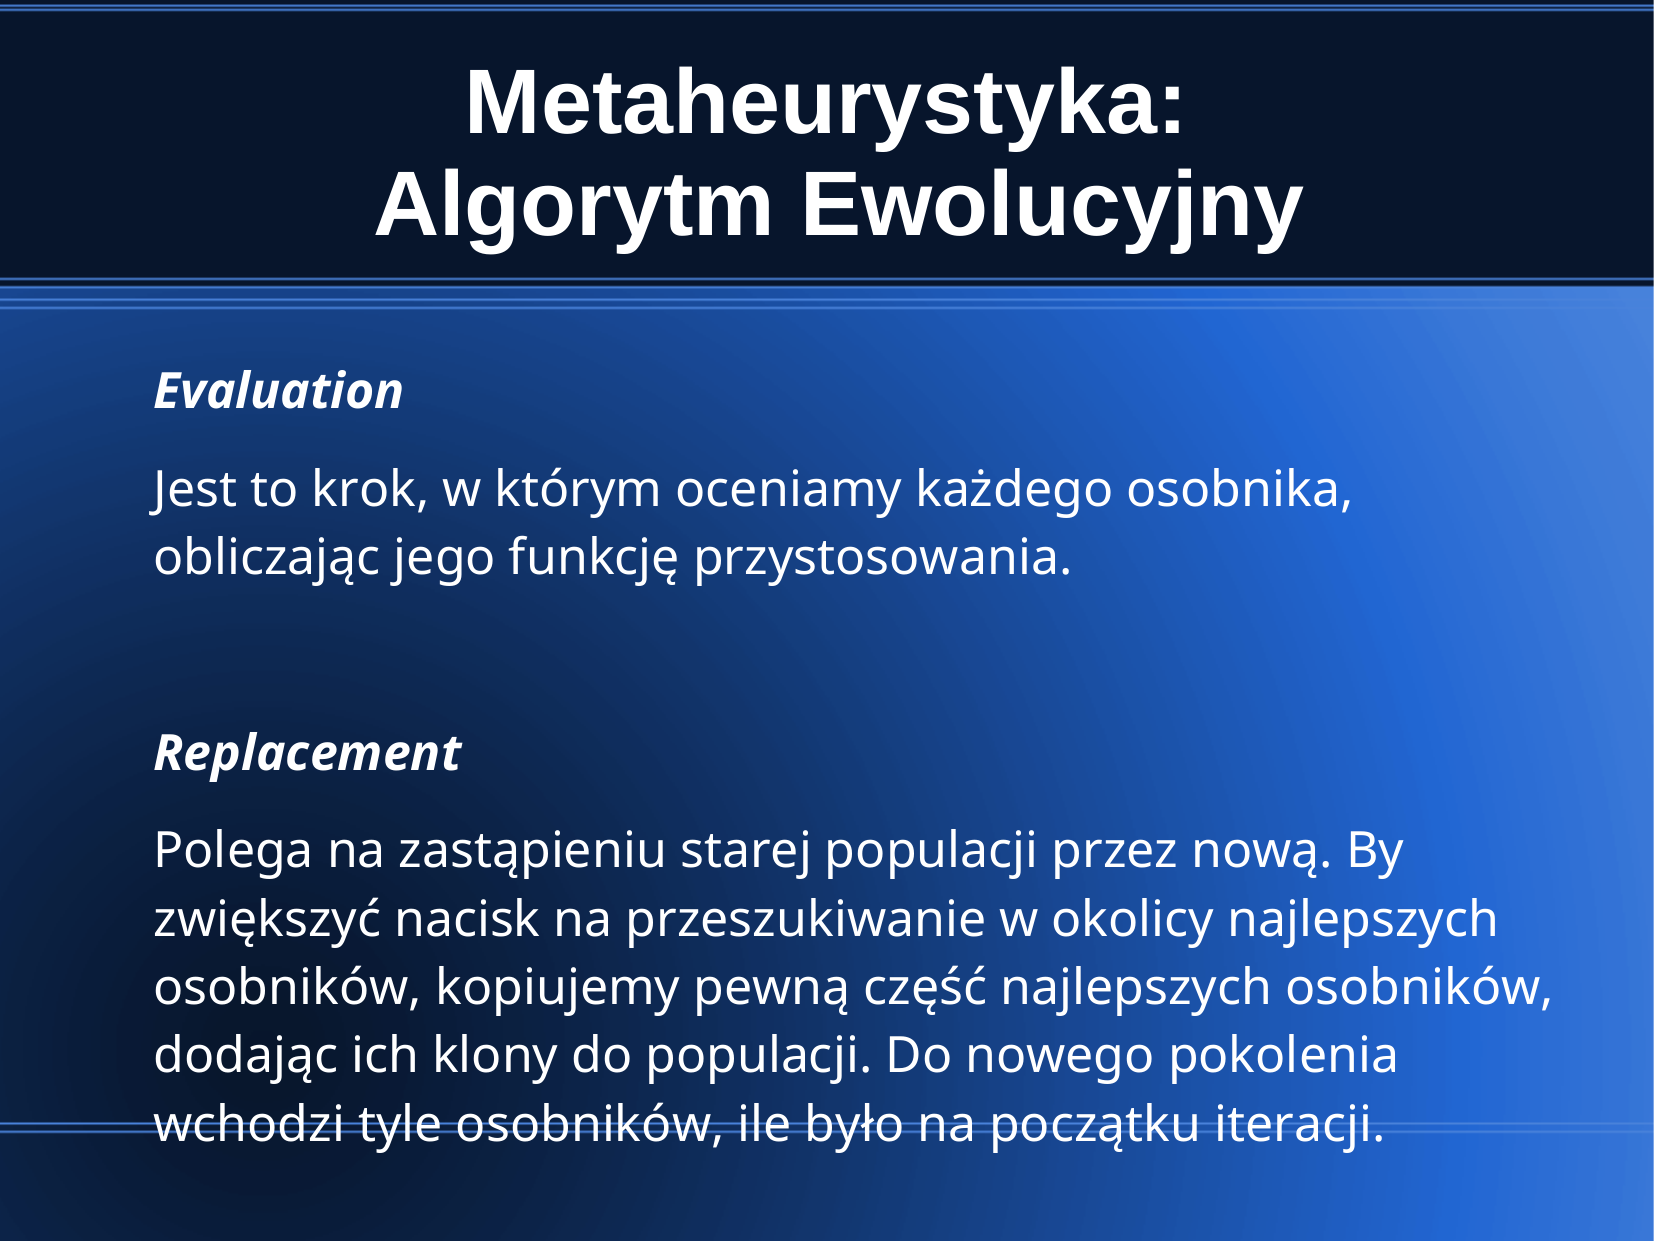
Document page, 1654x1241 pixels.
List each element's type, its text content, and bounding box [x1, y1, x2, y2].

picture [0, 0, 1654, 1241]
list Evaluation Jest to krok, w którym oceniamy każdego osobnika, obliczając jego funkcję przystosowania. Replacement Polega na zastąpieniu starej populacji przez nową. By zwiększyć nacisk na przeszukiwanie w okolicy najlepszych osobników, kopiujemy pewną część najlepszych osobników, dodając ich klony do populacji. Do nowego pokolenia wchodzi tyle osobników, ile było na początku iteracji. [82, 355, 1571, 1114]
title Metaheurystyka: Algorytm Ewolucyjny [82, 49, 1571, 257]
